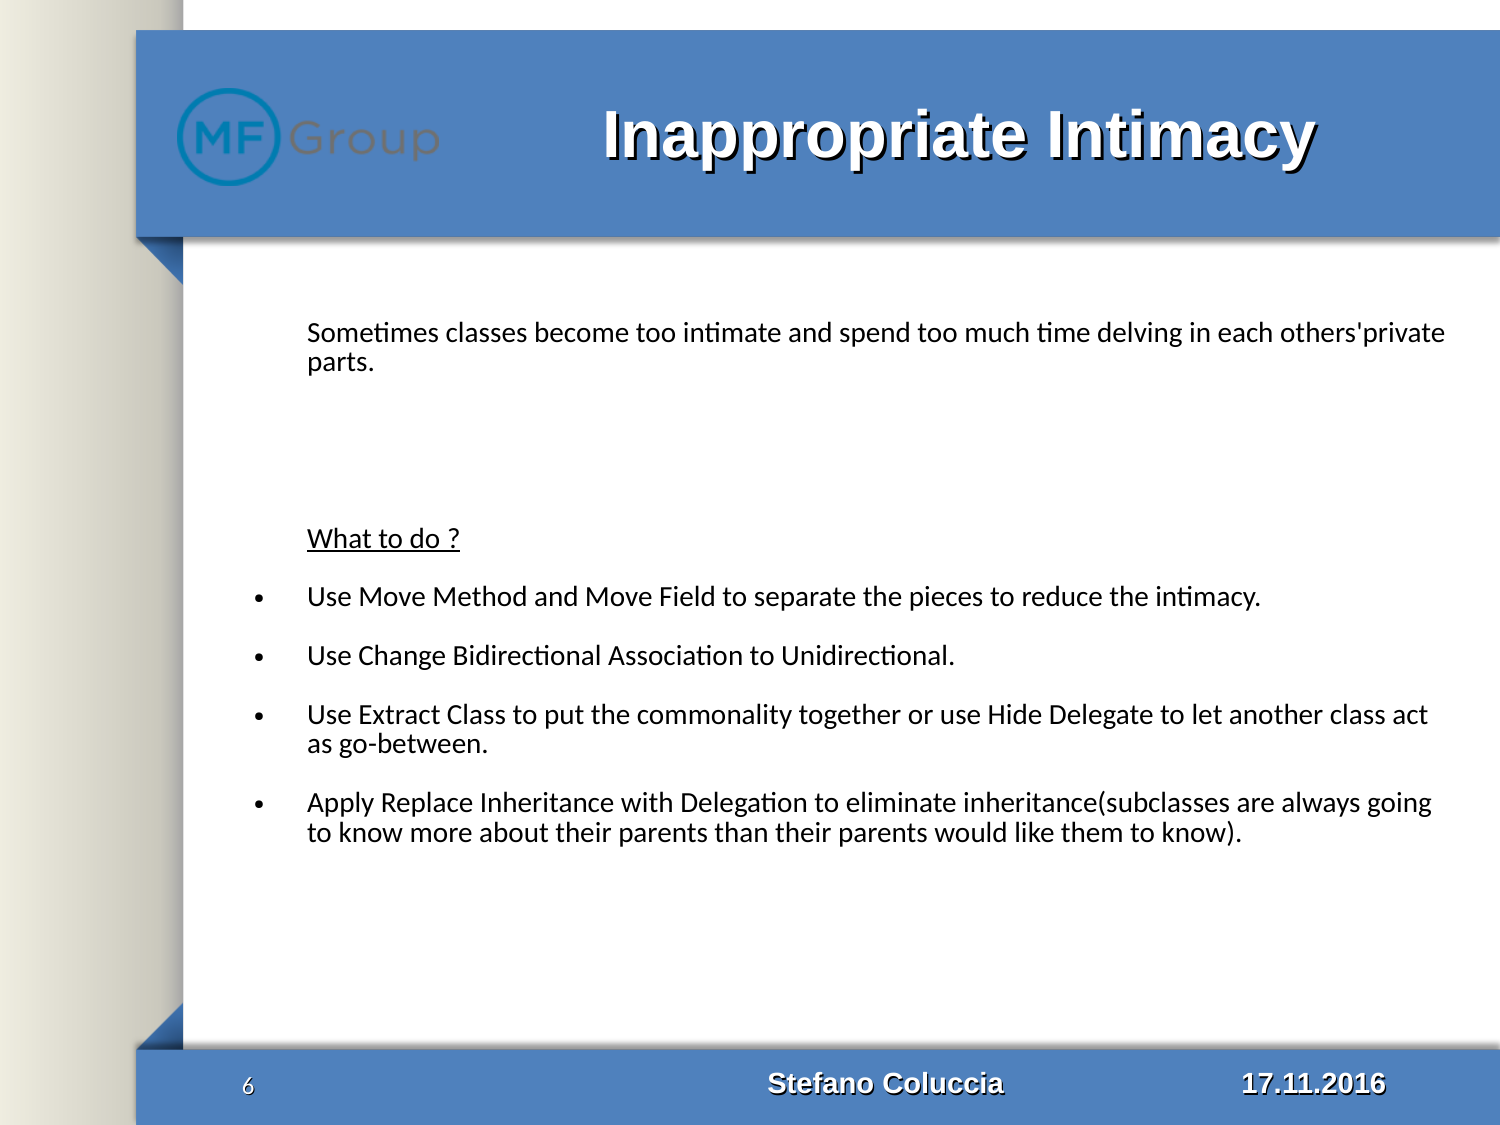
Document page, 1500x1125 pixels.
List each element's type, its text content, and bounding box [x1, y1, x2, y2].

picture [0, 0, 1500, 1125]
title Stefano Coluccia [738, 1062, 1034, 1105]
title 17.11.2016 [1151, 1062, 1477, 1105]
title Inappropriate Intimacy [472, 57, 1447, 211]
list Sometimes classes become too intimate and spend too much time delving in each others'private parts. What to do ? Use Move Method and Move Field to separate the pieces to reduce the intimacy. Use Change Bidirectional Association to Unidirectional. Use Extract Class to put the commonality together or use Hide Delegate to let another class act as go-between. Apply Replace Inheritance with Delegation to eliminate inheritance(subclasses are always going to know more about their parents than their parents would like them to know). [236, 261, 1453, 978]
